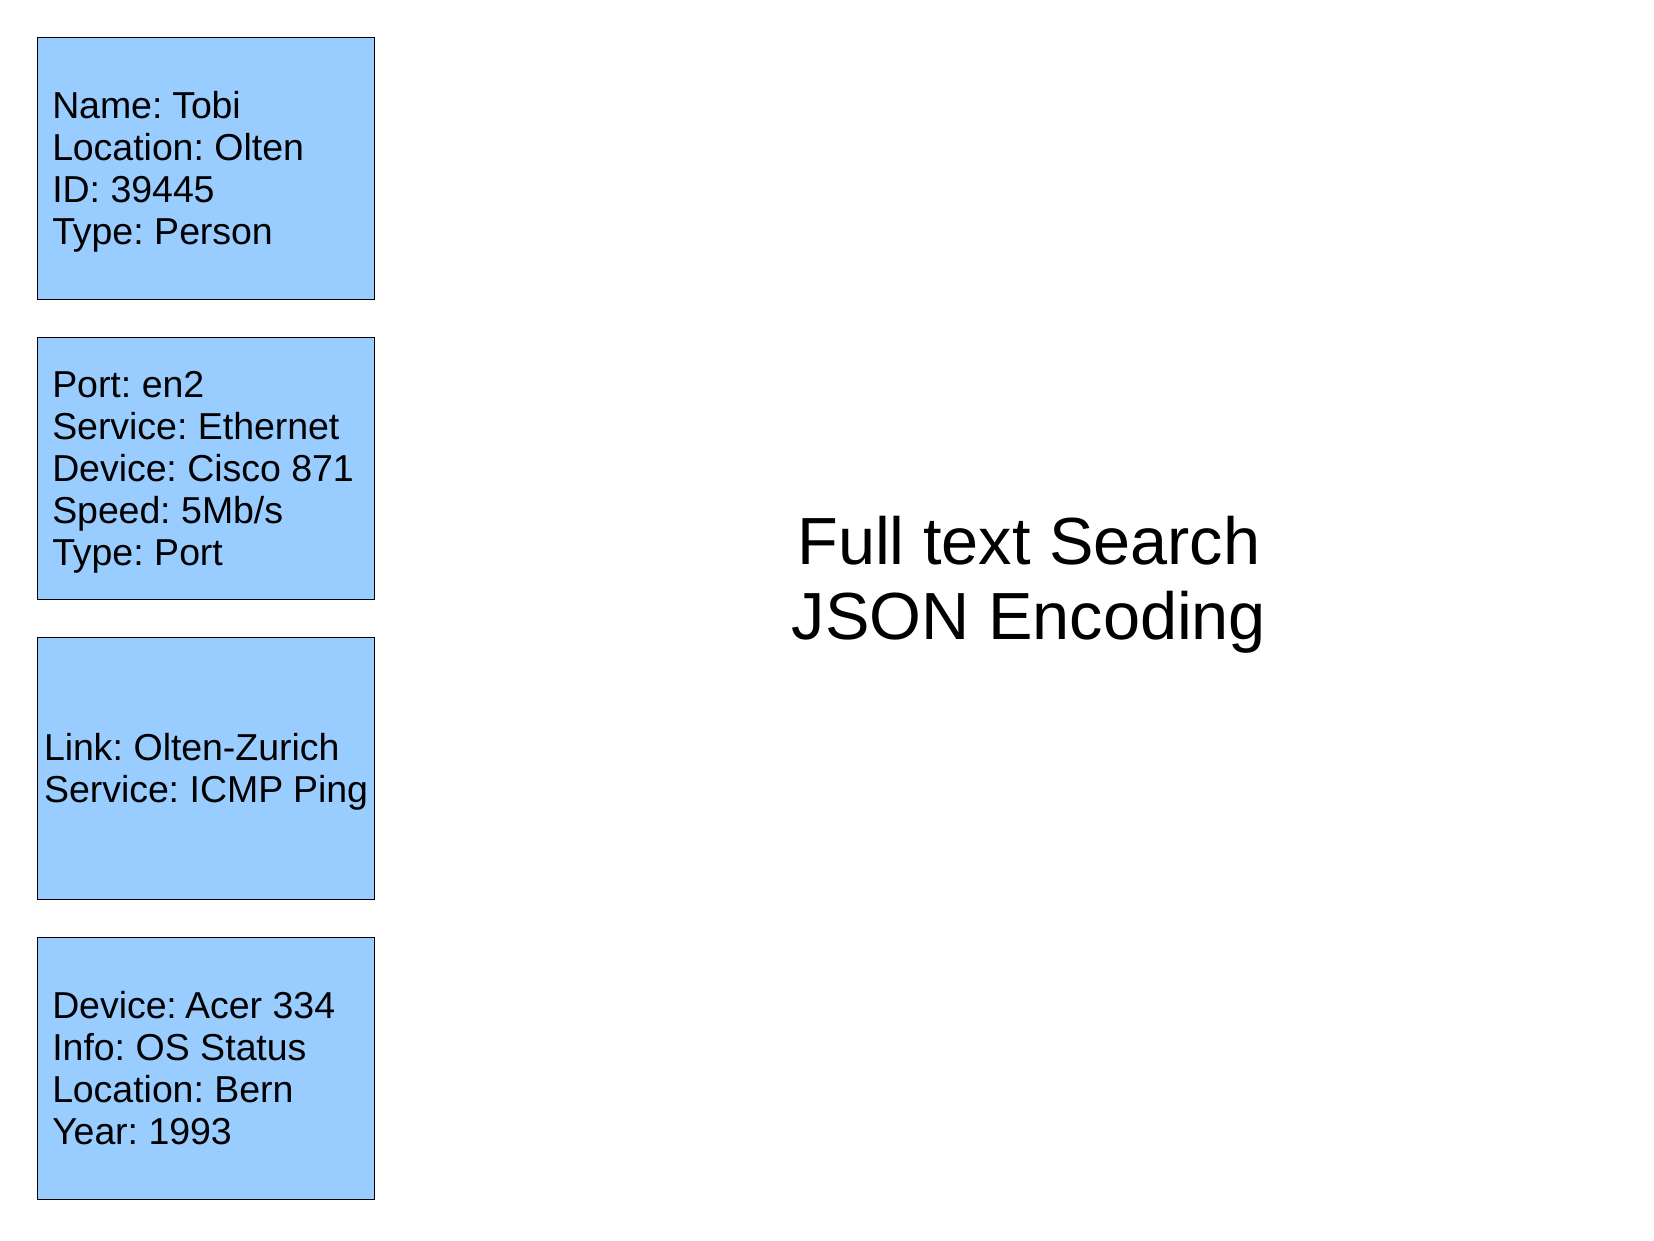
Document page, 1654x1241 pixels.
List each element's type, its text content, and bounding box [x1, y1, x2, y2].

text_box Port: en2 Service: Ethernet Device: Cisco 871 Speed: 5Mb/s Type: Port [37, 337, 375, 600]
subtitle Full text Search JSON Encoding [487, 49, 1571, 1109]
text_box Name: Tobi Location: Olten ID: 39445 Type: Person [37, 37, 375, 300]
text_box Link: Olten-Zurich Service: ICMP Ping [37, 637, 375, 900]
text_box Device: Acer 334 Info: OS Status Location: Bern Year: 1993 [37, 937, 375, 1200]
